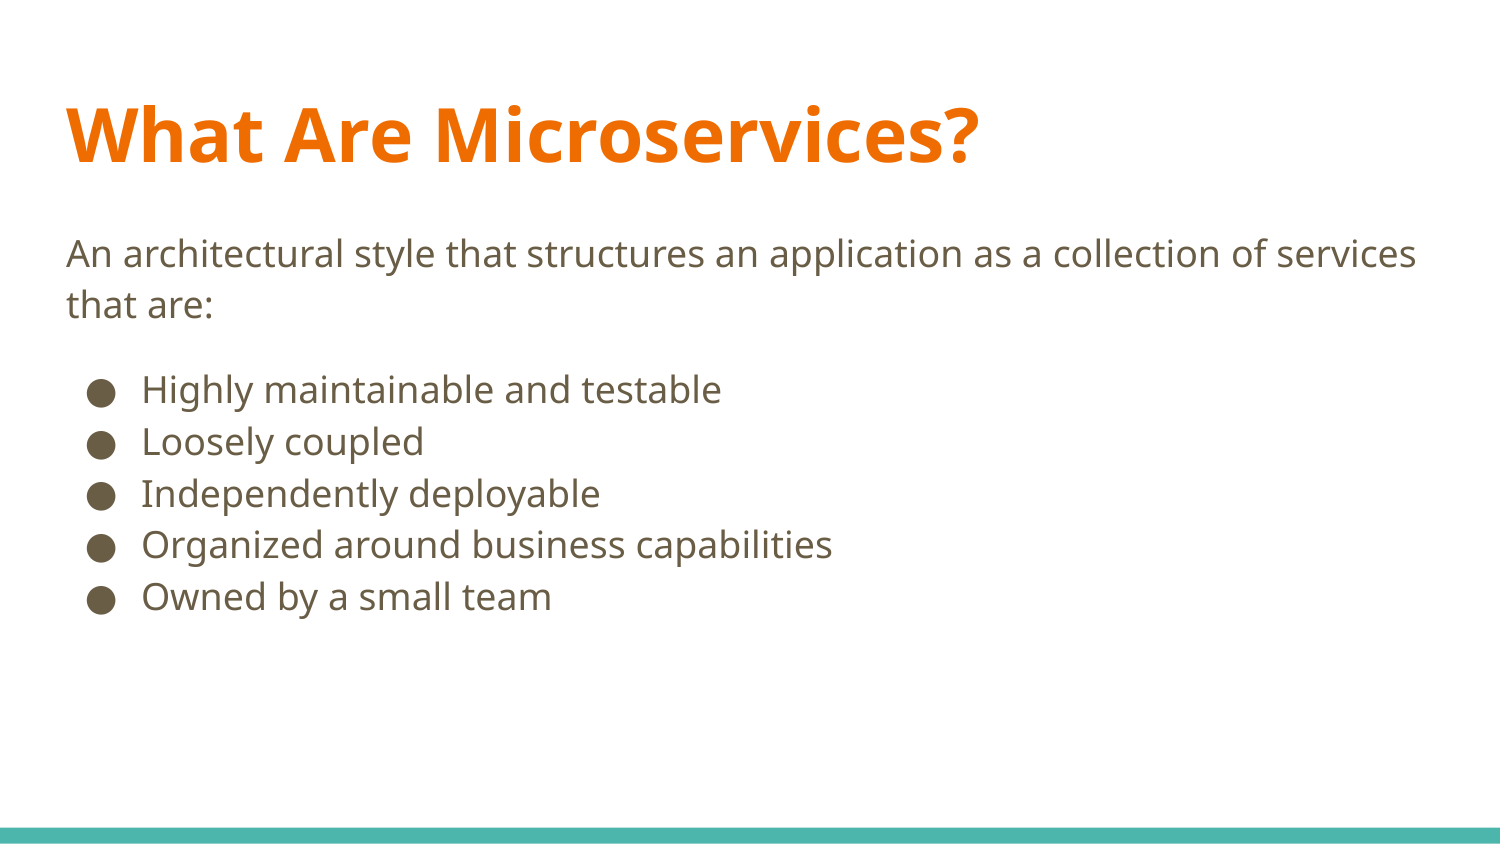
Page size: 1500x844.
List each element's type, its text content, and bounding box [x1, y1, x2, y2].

list An architectural style that structures an application as a collection of services that are: Highly maintainable and testable Loosely coupled Independently deployable Organized around business capabilities Owned by a small team [51, 207, 1449, 750]
title What Are Microservices? [51, 72, 1449, 189]
